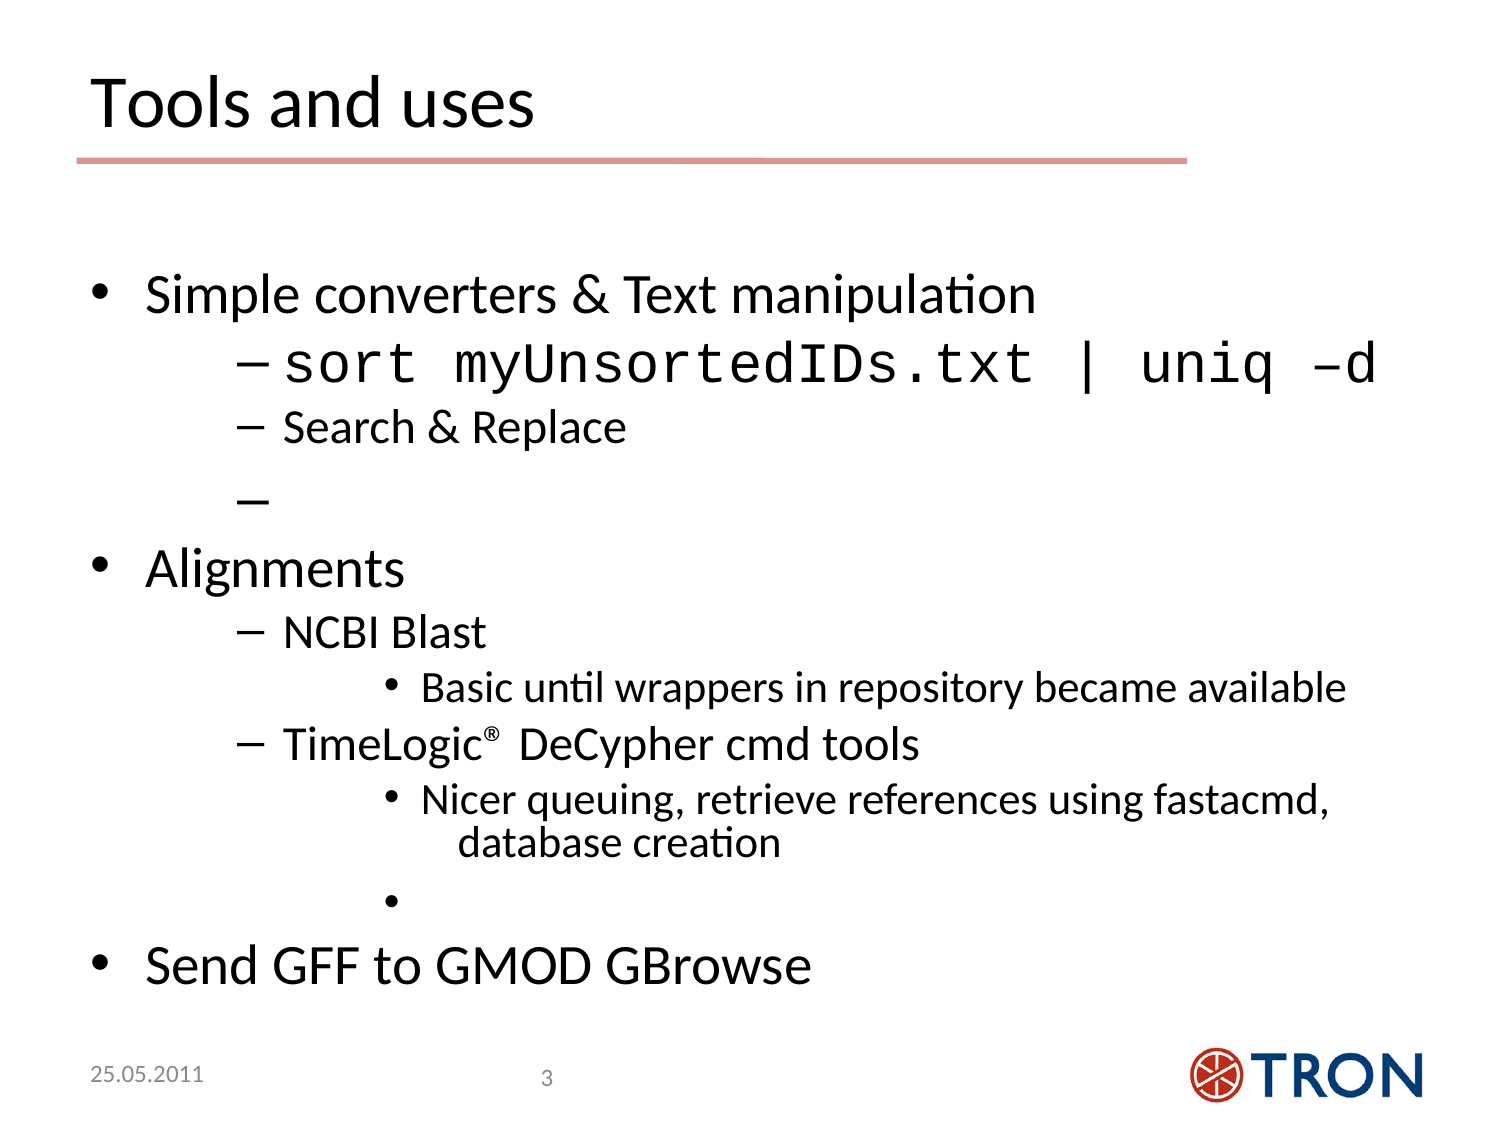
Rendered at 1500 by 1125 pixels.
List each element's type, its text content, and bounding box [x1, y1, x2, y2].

title Tools and uses [75, 45, 1426, 150]
list Simple converters & Text manipulation sort myUnsortedIDs.txt | uniq –d Search & Replace Alignments NCBI Blast Basic until wrappers in repository became available TimeLogic® DeCypher cmd tools Nicer queuing, retrieve references using fastacmd, database creation Send GFF to GMOD GBrowse [75, 262, 1426, 1005]
text_box 25.05.2011 [75, 1042, 426, 1103]
text_box [525, 1046, 876, 1107]
